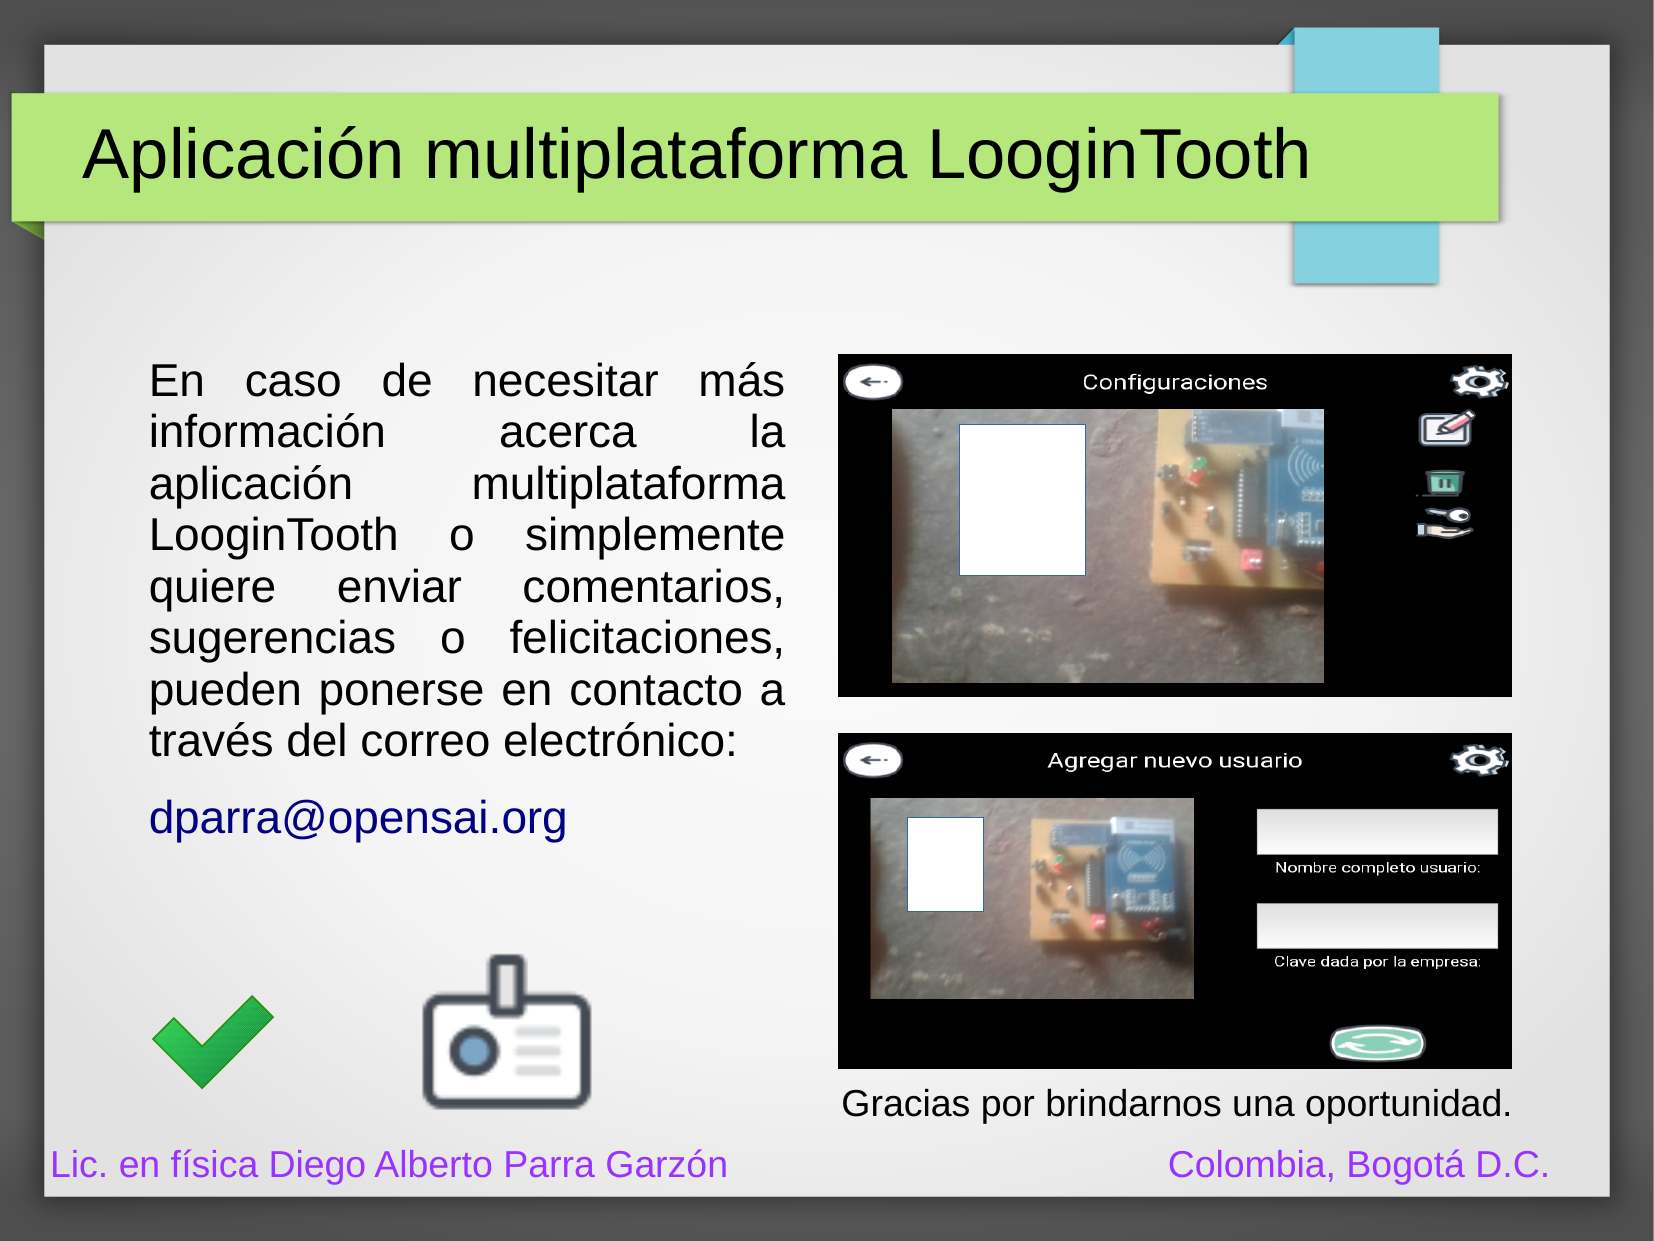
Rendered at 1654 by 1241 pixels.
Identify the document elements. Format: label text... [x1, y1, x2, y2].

text_box [959, 424, 1086, 576]
title Aplicación multiplataforma LooginTooth [82, 74, 1394, 233]
text_box Gracias por brindarnos una oportunidad. [826, 1074, 1566, 1174]
text_box [907, 817, 984, 912]
picture [0, 0, 1654, 1241]
text_box Lic. en física Diego Alberto Parra Garzón Colombia, Bogotá D.C. [35, 1136, 1607, 1194]
list En caso de necesitar más información acerca la aplicación multiplataforma LooginTooth o simplemente quiere enviar comentarios, sugerencias o felicitaciones, pueden ponerse en contacto a través del correo electrónico: dparra@opensai.org [88, 354, 786, 886]
